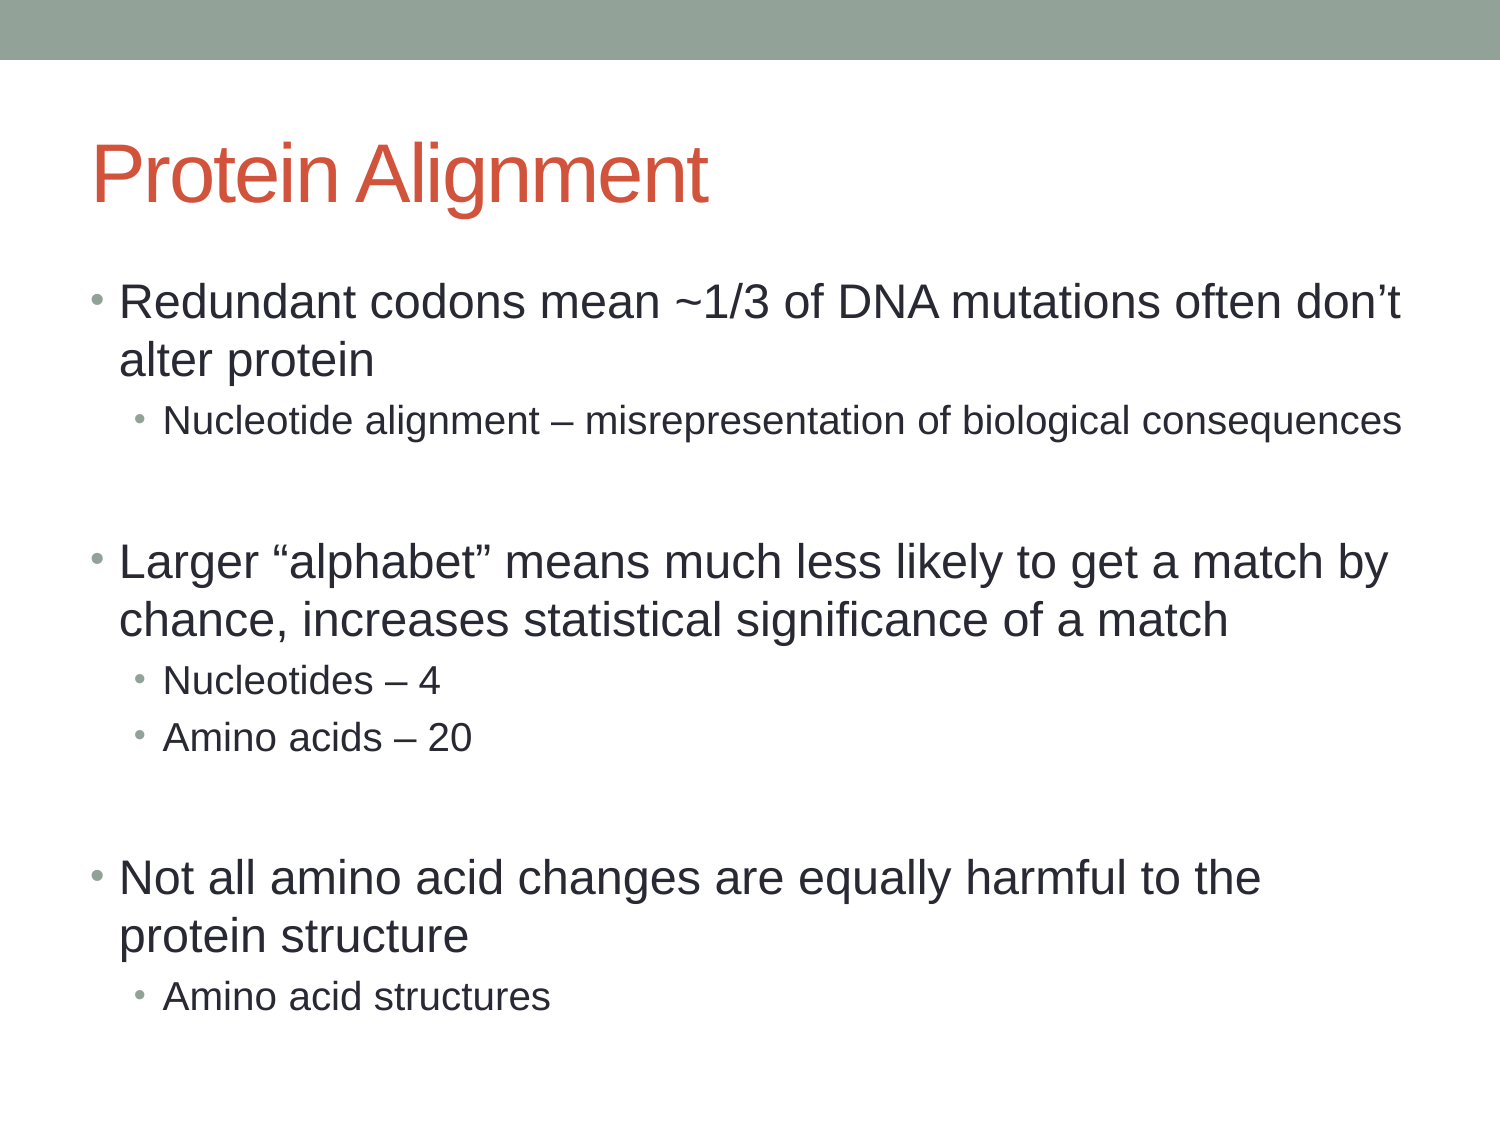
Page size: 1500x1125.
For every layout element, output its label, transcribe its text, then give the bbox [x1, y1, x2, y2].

title Protein Alignment [75, 87, 1425, 250]
list Redundant codons mean ~1/3 of DNA mutations often don’t alter protein Nucleotide alignment – misrepresentation of biological consequences Larger “alphabet” means much less likely to get a match by chance, increases statistical significance of a match Nucleotides – 4 Amino acids – 20 Not all amino acid changes are equally harmful to the protein structure Amino acid structures [75, 262, 1425, 1063]
